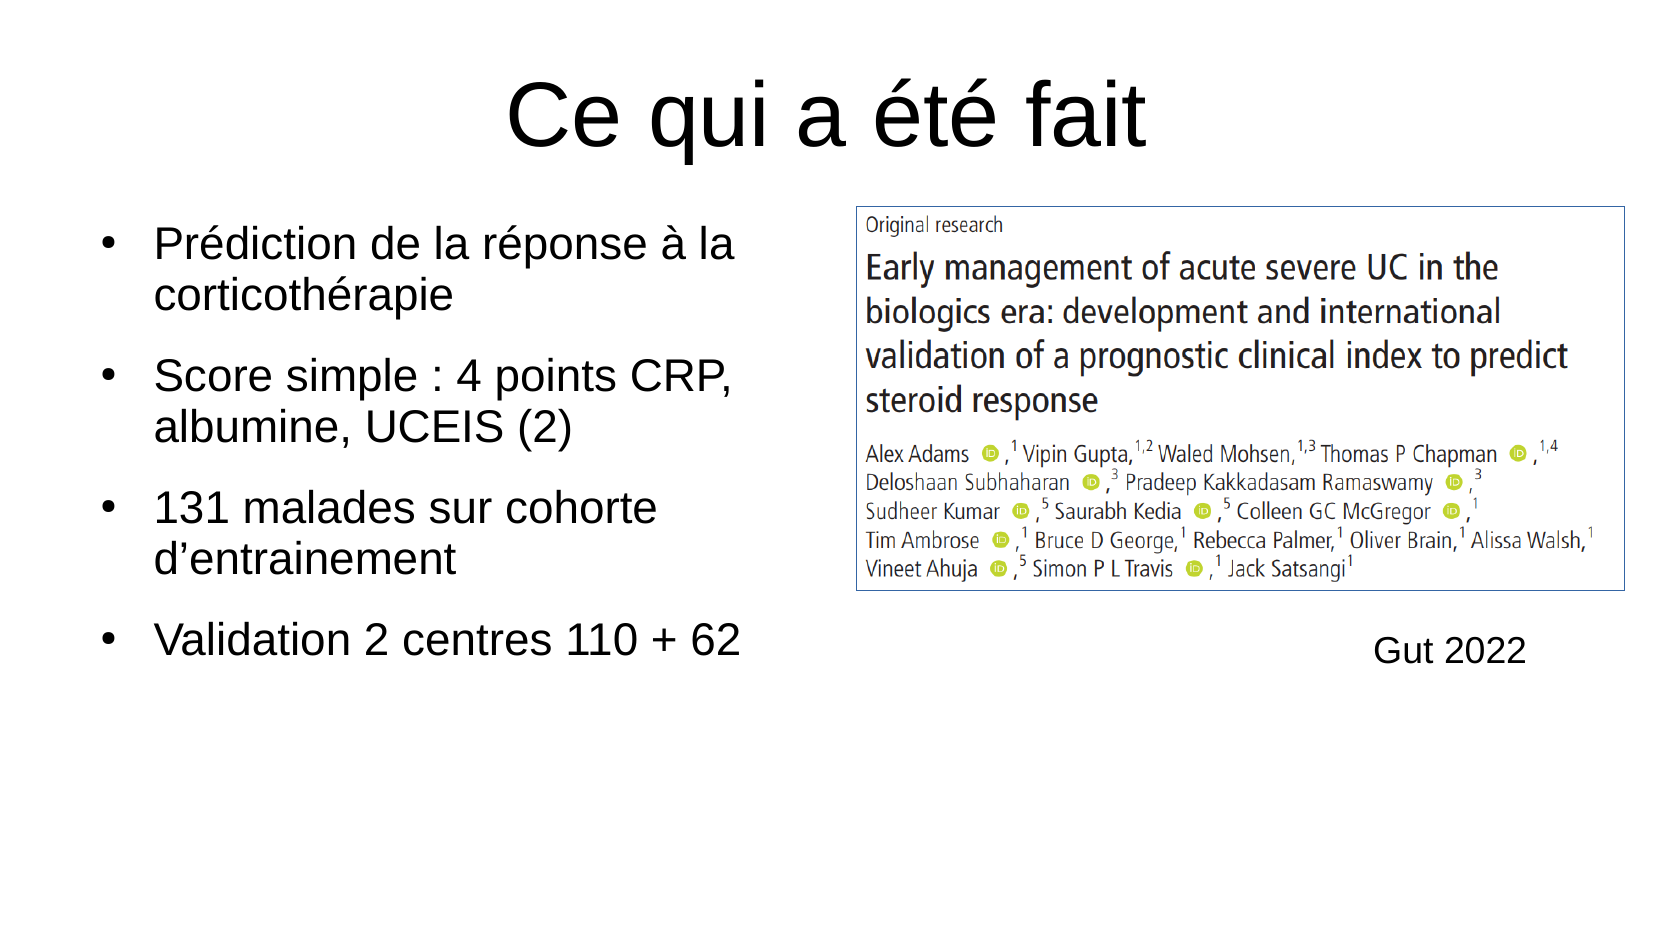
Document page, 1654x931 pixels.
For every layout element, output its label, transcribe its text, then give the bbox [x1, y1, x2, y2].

list Prédiction de la réponse à la corticothérapie Score simple : 4 points CRP, albumine, UCEIS (2) 131 malades sur cohorte d’entrainement Validation 2 centres 110 + 62 [82, 217, 827, 758]
picture [856, 206, 1625, 591]
title Ce qui a été fait [82, 37, 1571, 193]
text_box Gut 2022 [1358, 622, 1543, 680]
